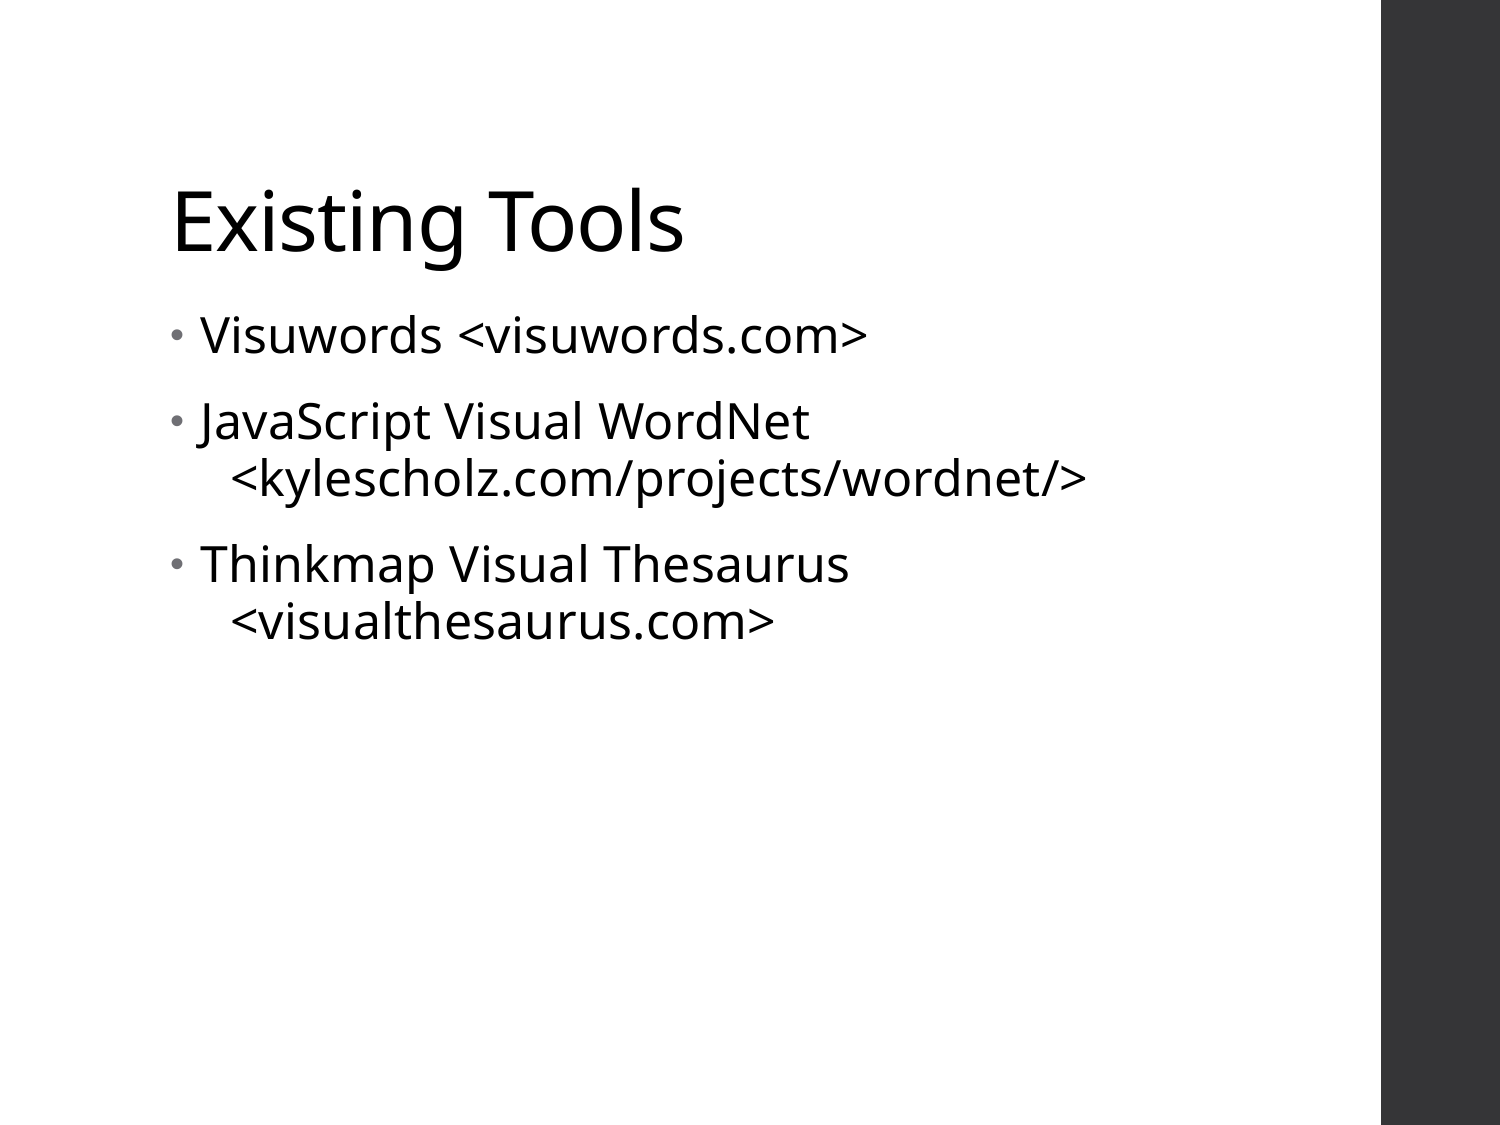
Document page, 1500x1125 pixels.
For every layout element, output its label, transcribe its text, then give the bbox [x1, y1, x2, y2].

title Existing Tools [155, 60, 1348, 278]
list Visuwords <visuwords.com> JavaScript Visual WordNet <kylescholz.com/projects/wordnet/> Thinkmap Visual Thesaurus <visualthesaurus.com> [155, 299, 1292, 1014]
